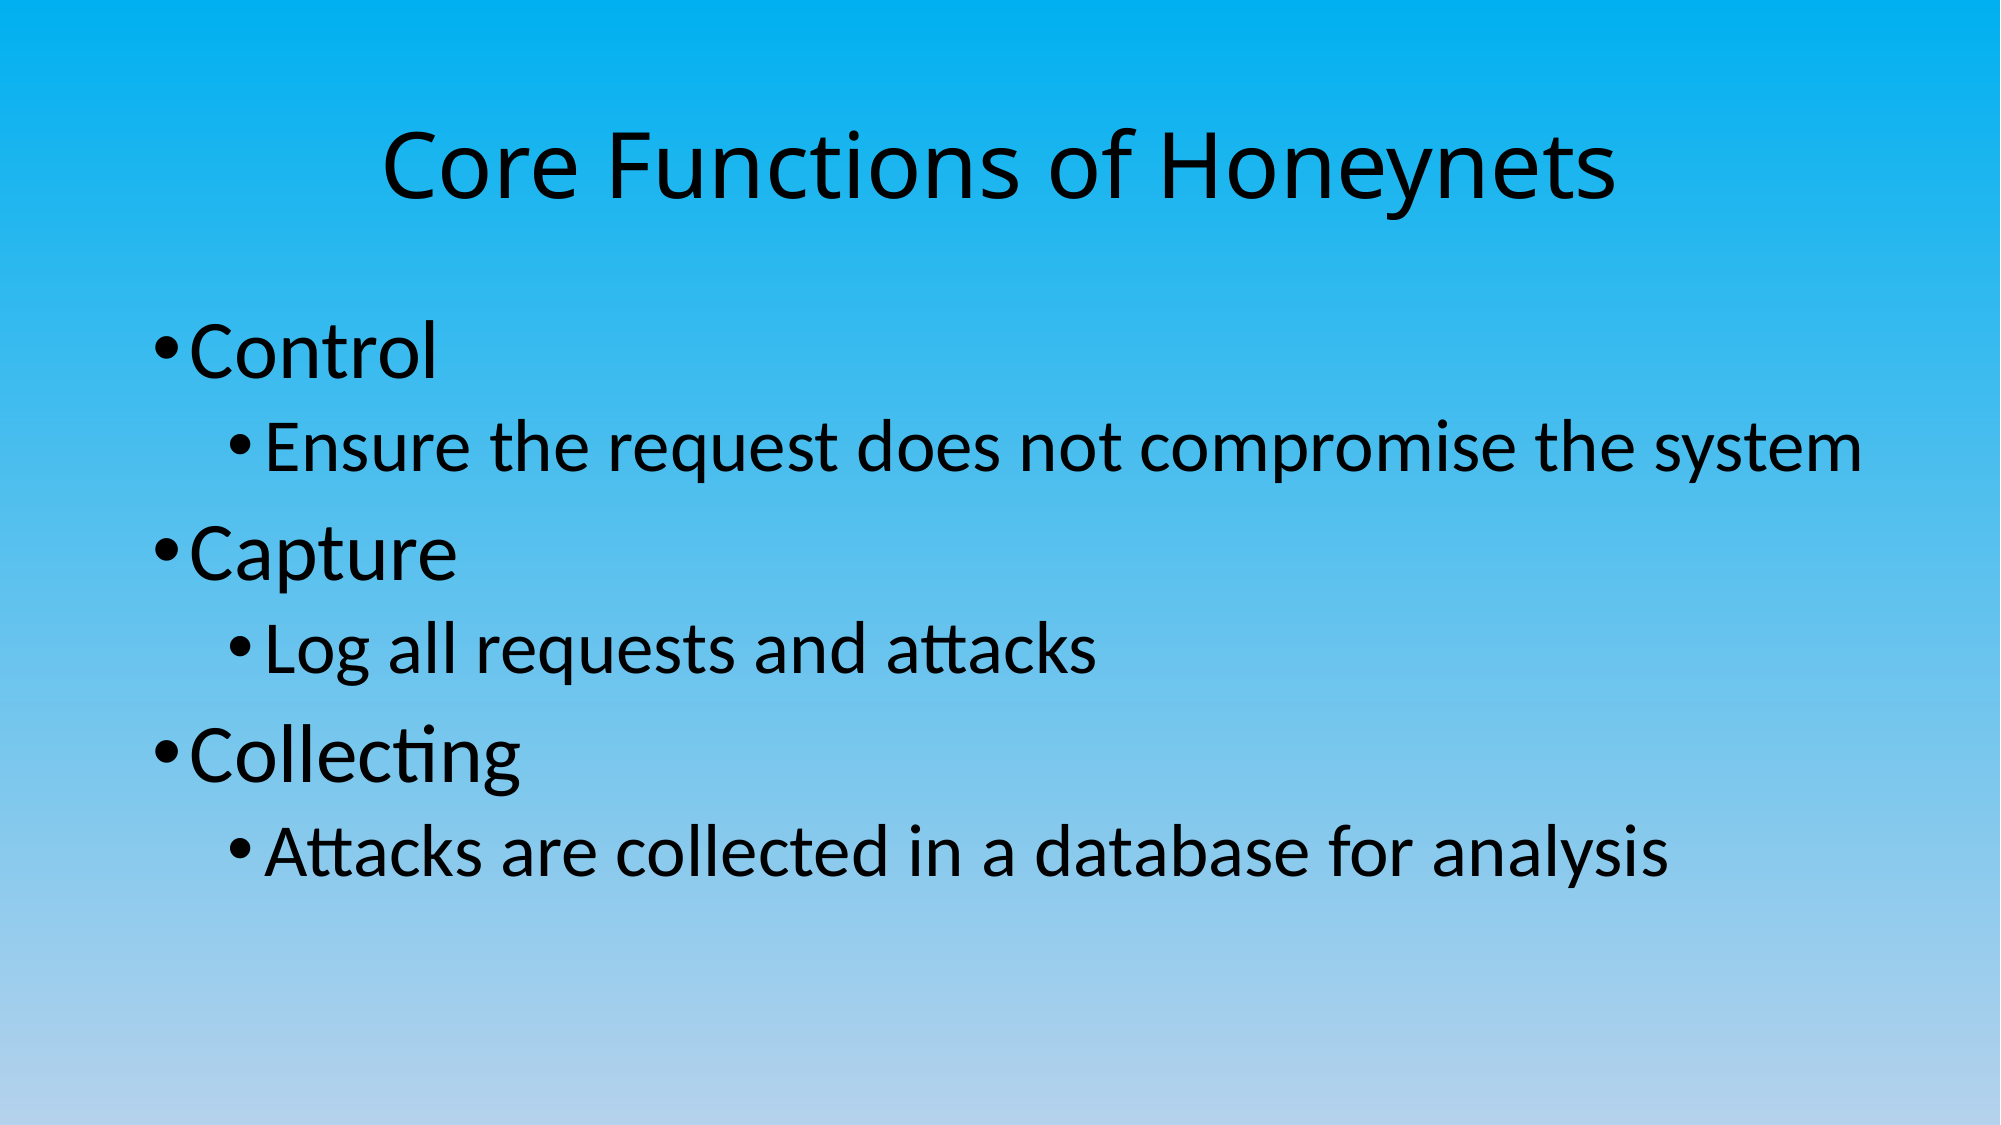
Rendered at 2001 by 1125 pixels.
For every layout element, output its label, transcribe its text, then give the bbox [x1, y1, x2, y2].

list Control Ensure the request does not compromise the system Capture Log all requests and attacks Collecting Attacks are collected in a database for analysis [137, 299, 1911, 1014]
title Core Functions of Honeynets [137, 59, 1863, 278]
